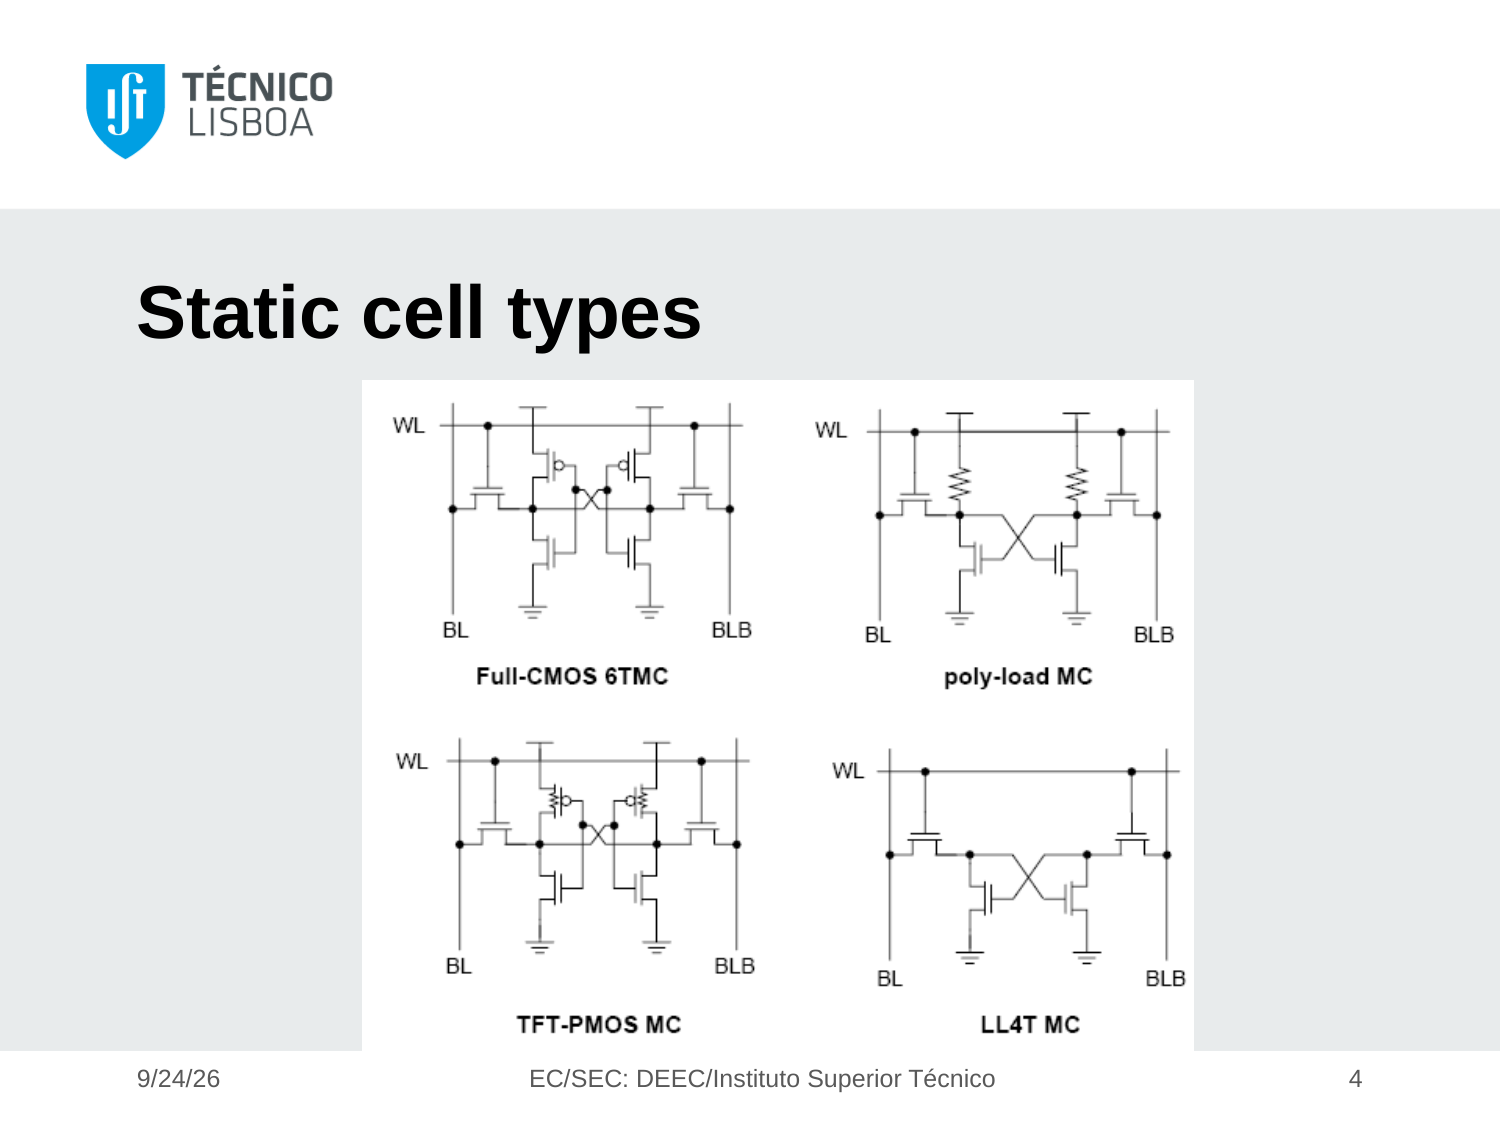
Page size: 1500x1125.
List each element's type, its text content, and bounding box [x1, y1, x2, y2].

slide_number <number> [1077, 1052, 1378, 1103]
title Static cell types [121, 237, 1378, 381]
footer EC/SEC: DEEC/Instituto Superior Técnico [512, 1053, 1021, 1103]
slide_number 12/10/20 [121, 1052, 425, 1103]
picture [0, 0, 1500, 1125]
